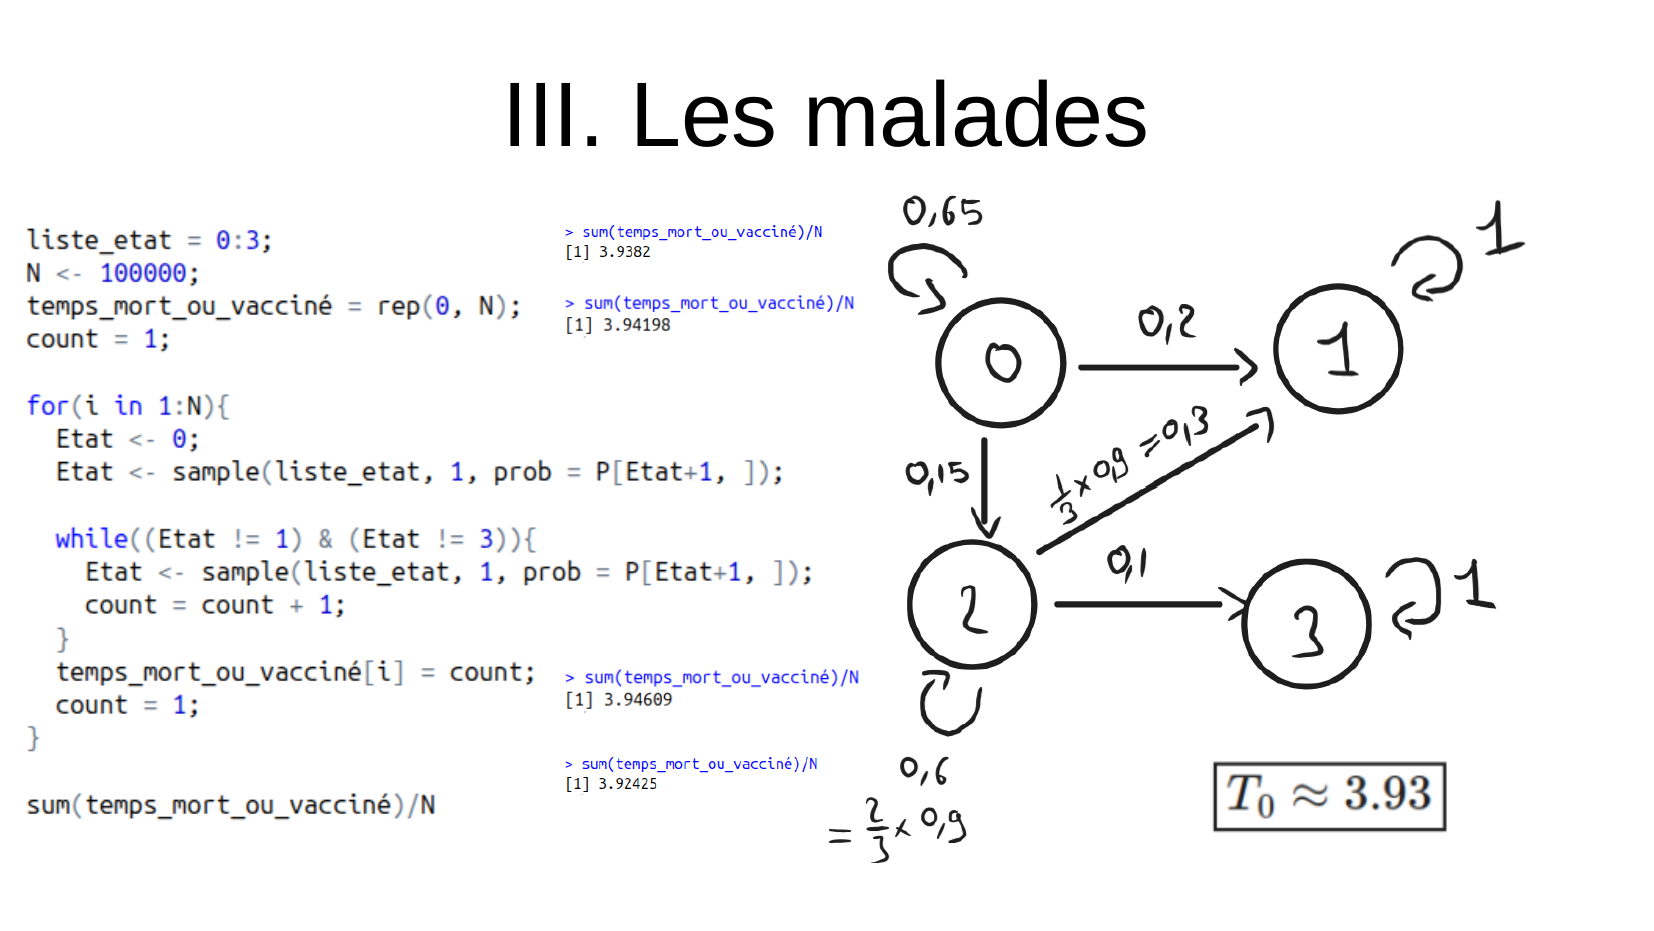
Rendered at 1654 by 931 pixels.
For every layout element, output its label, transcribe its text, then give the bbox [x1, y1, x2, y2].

title III. Les malades [82, 37, 1571, 193]
picture [15, 193, 1536, 863]
